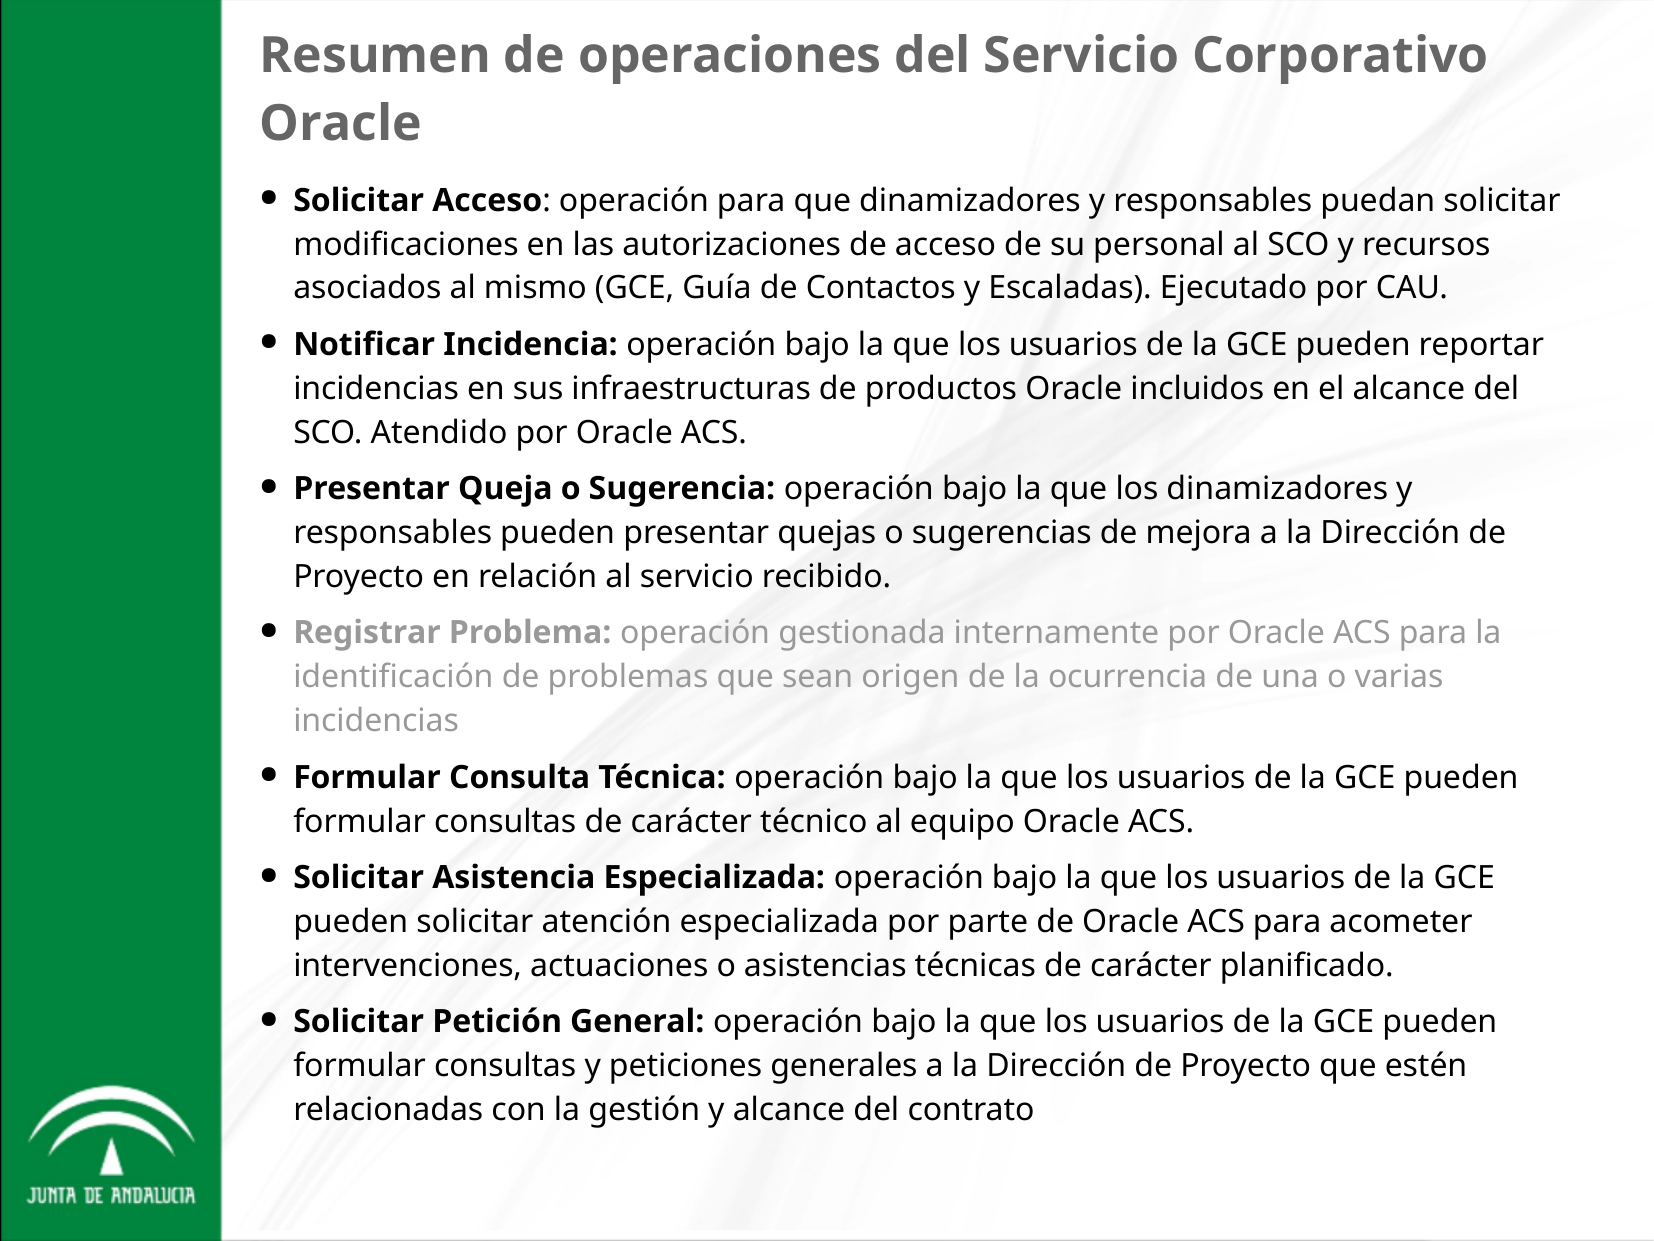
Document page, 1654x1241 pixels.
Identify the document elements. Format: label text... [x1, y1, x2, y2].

list Solicitar Acceso: operación para que dinamizadores y responsables puedan solicitar modificaciones en las autorizaciones de acceso de su personal al SCO y recursos asociados al mismo (GCE, Guía de Contactos y Escaladas). Ejecutado por CAU. Notificar Incidencia: operación bajo la que los usuarios de la GCE pueden reportar incidencias en sus infraestructuras de productos Oracle incluidos en el alcance del SCO. Atendido por Oracle ACS. Presentar Queja o Sugerencia: operación bajo la que los dinamizadores y responsables pueden presentar quejas o sugerencias de mejora a la Dirección de Proyecto en relación al servicio recibido. Registrar Problema: operación gestionada internamente por Oracle ACS para la identificación de problemas que sean origen de la ocurrencia de una o varias incidencias Formular Consulta Técnica: operación bajo la que los usuarios de la GCE pueden formular consultas de carácter técnico al equipo Oracle ACS. Solicitar Asistencia Especializada: operación bajo la que los usuarios de la GCE pueden solicitar atención especializada por parte de Oracle ACS para acometer intervenciones, actuaciones o asistencias técnicas de carácter planificado. Solicitar Petición General: operación bajo la que los usuarios de la GCE pueden formular consultas y peticiones generales a la Dirección de Proyecto que estén relacionadas con la gestión y alcance del contrato [248, 177, 1565, 1152]
title Resumen de operaciones del Servicio Corporativo Oracle [259, 45, 1577, 129]
picture [0, 0, 1654, 1241]
